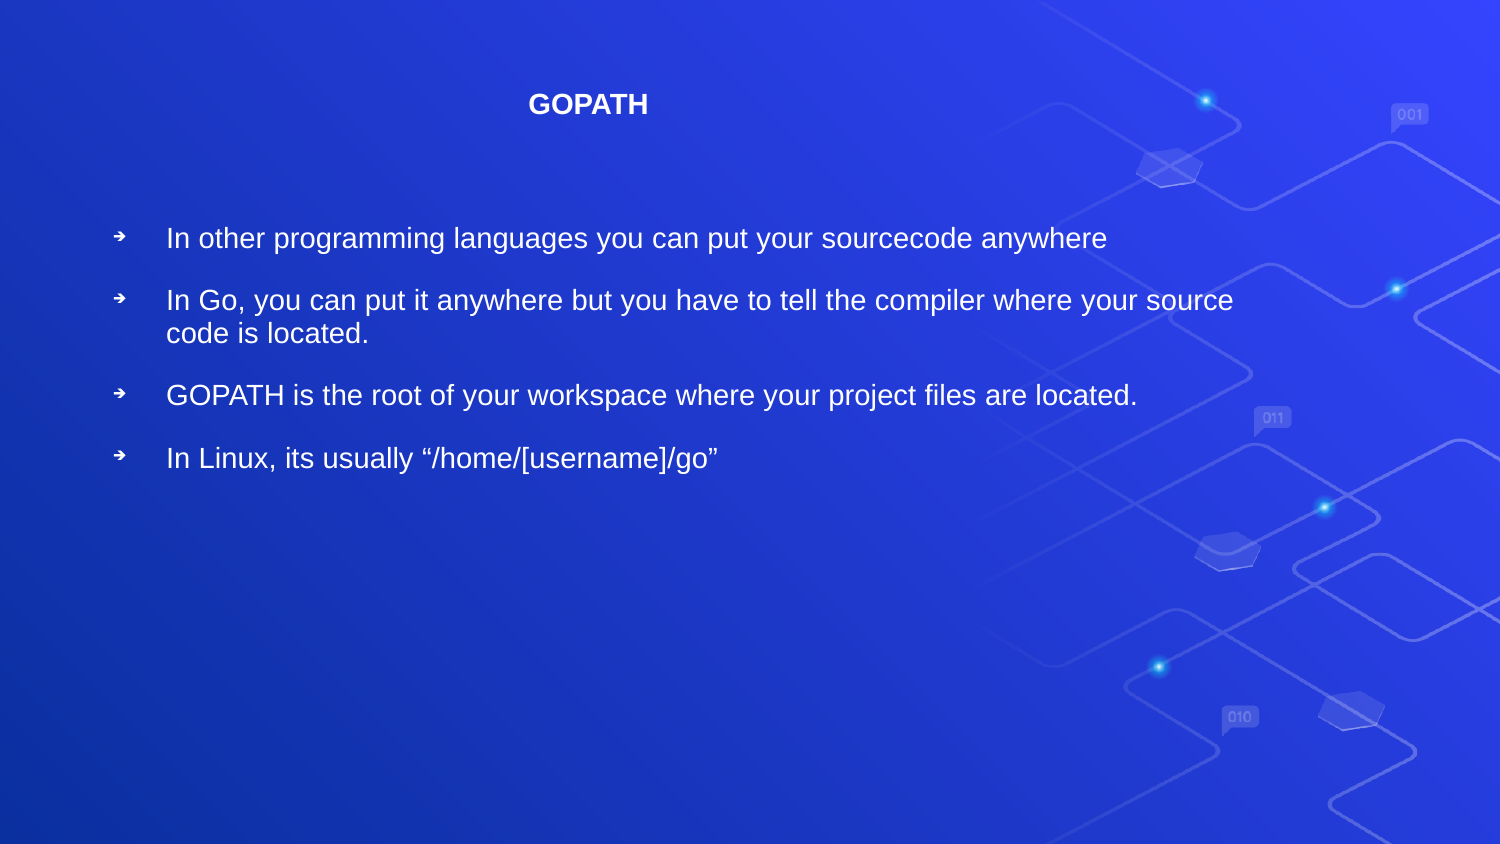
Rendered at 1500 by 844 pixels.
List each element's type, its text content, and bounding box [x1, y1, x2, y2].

picture [0, 0, 1500, 844]
title GOPATH [95, 33, 1082, 175]
list In other programming languages you can put your sourcecode anywhere In Go, you can put it anywhere but you have to tell the compiler where your source code is located. GOPATH is the root of your workspace where your project files are located. In Linux, its usually “/home/[username]/go” [95, 221, 1261, 740]
